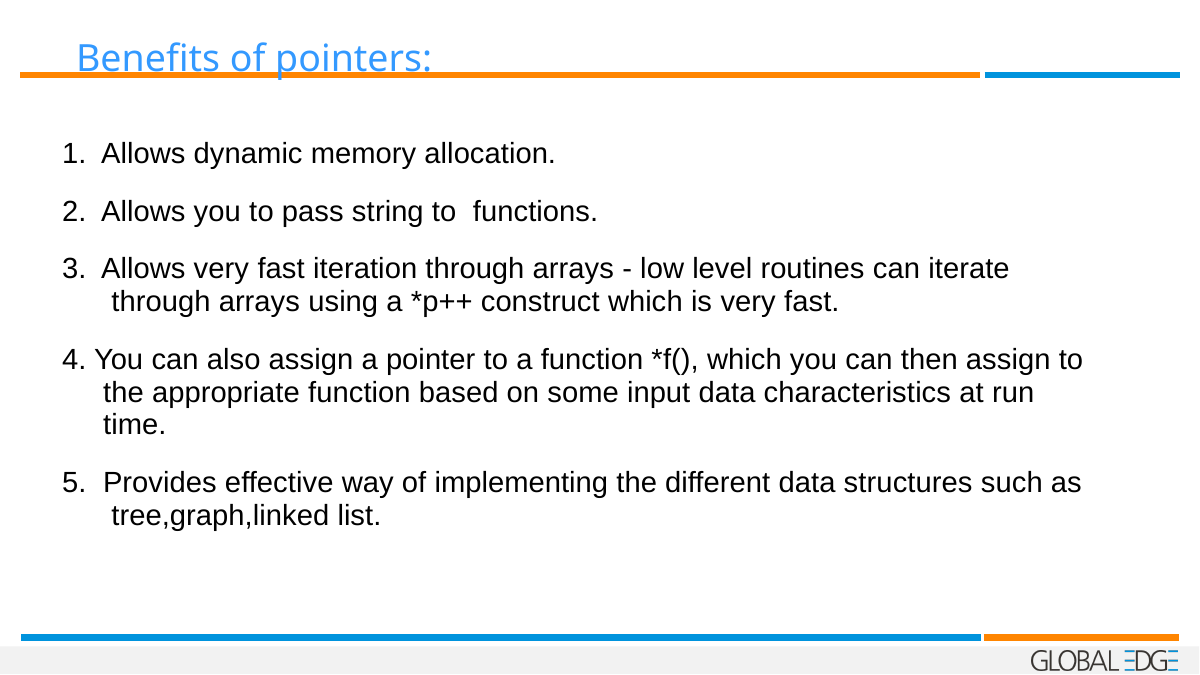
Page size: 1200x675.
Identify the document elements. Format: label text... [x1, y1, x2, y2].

text_box Benefits of pointers: [61, 23, 638, 88]
text_box 1. Allows dynamic memory allocation. 2. Allows you to pass string to functions. 3. Allows very fast iteration through arrays - low level routines can iterate through arrays using a *p++ construct which is very fast. 4. You can also assign a pointer to a function *f(), which you can then assign to the appropriate function based on some input data characteristics at run time. 5. Provides effective way of implementing the different data structures such as tree,graph,linked list. [47, 129, 1111, 638]
picture [1031, 650, 1178, 671]
